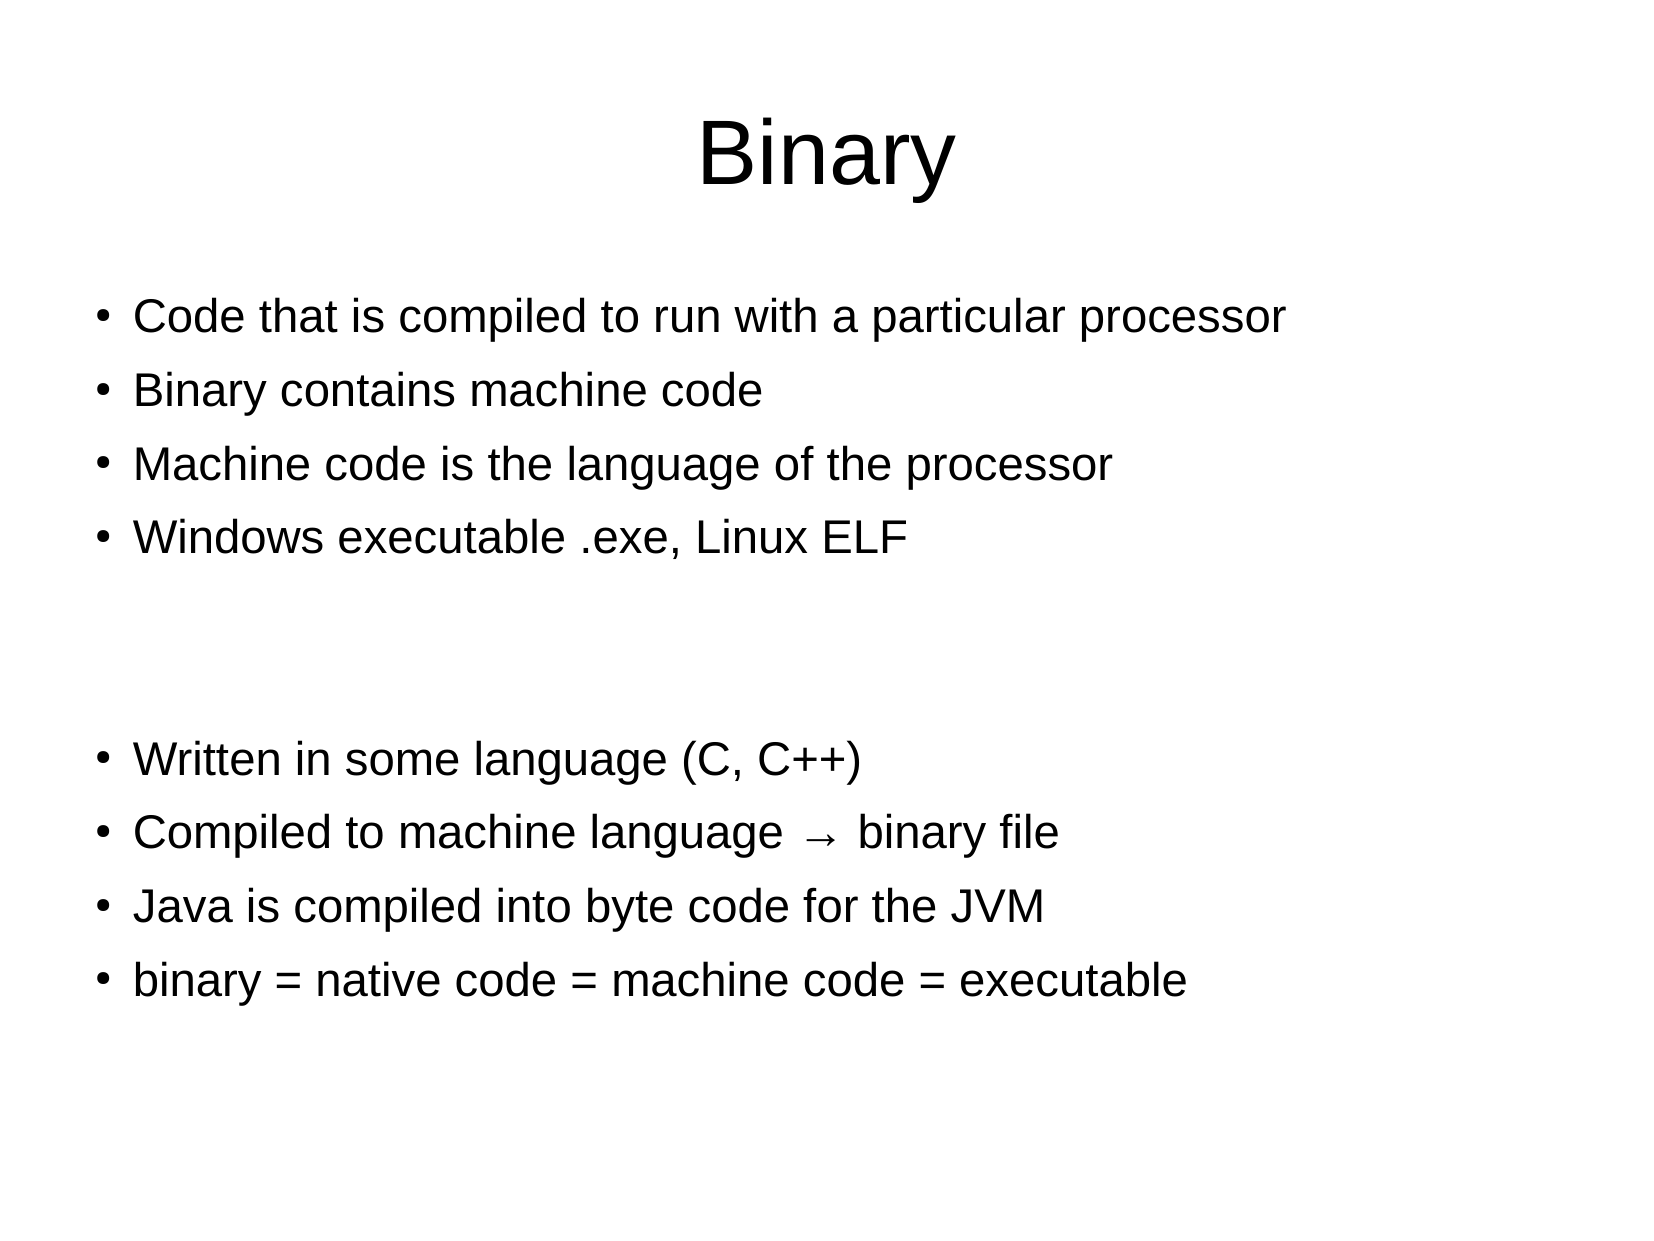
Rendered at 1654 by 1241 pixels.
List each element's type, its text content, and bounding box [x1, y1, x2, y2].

title Binary [82, 49, 1571, 257]
list Code that is compiled to run with a particular processor Binary contains machine code Machine code is the language of the processor Windows executable .exe, Linux ELF Written in some language (C, C++) Compiled to machine language → binary file Java is compiled into byte code for the JVM binary = native code = machine code = executable [82, 290, 1571, 1010]
